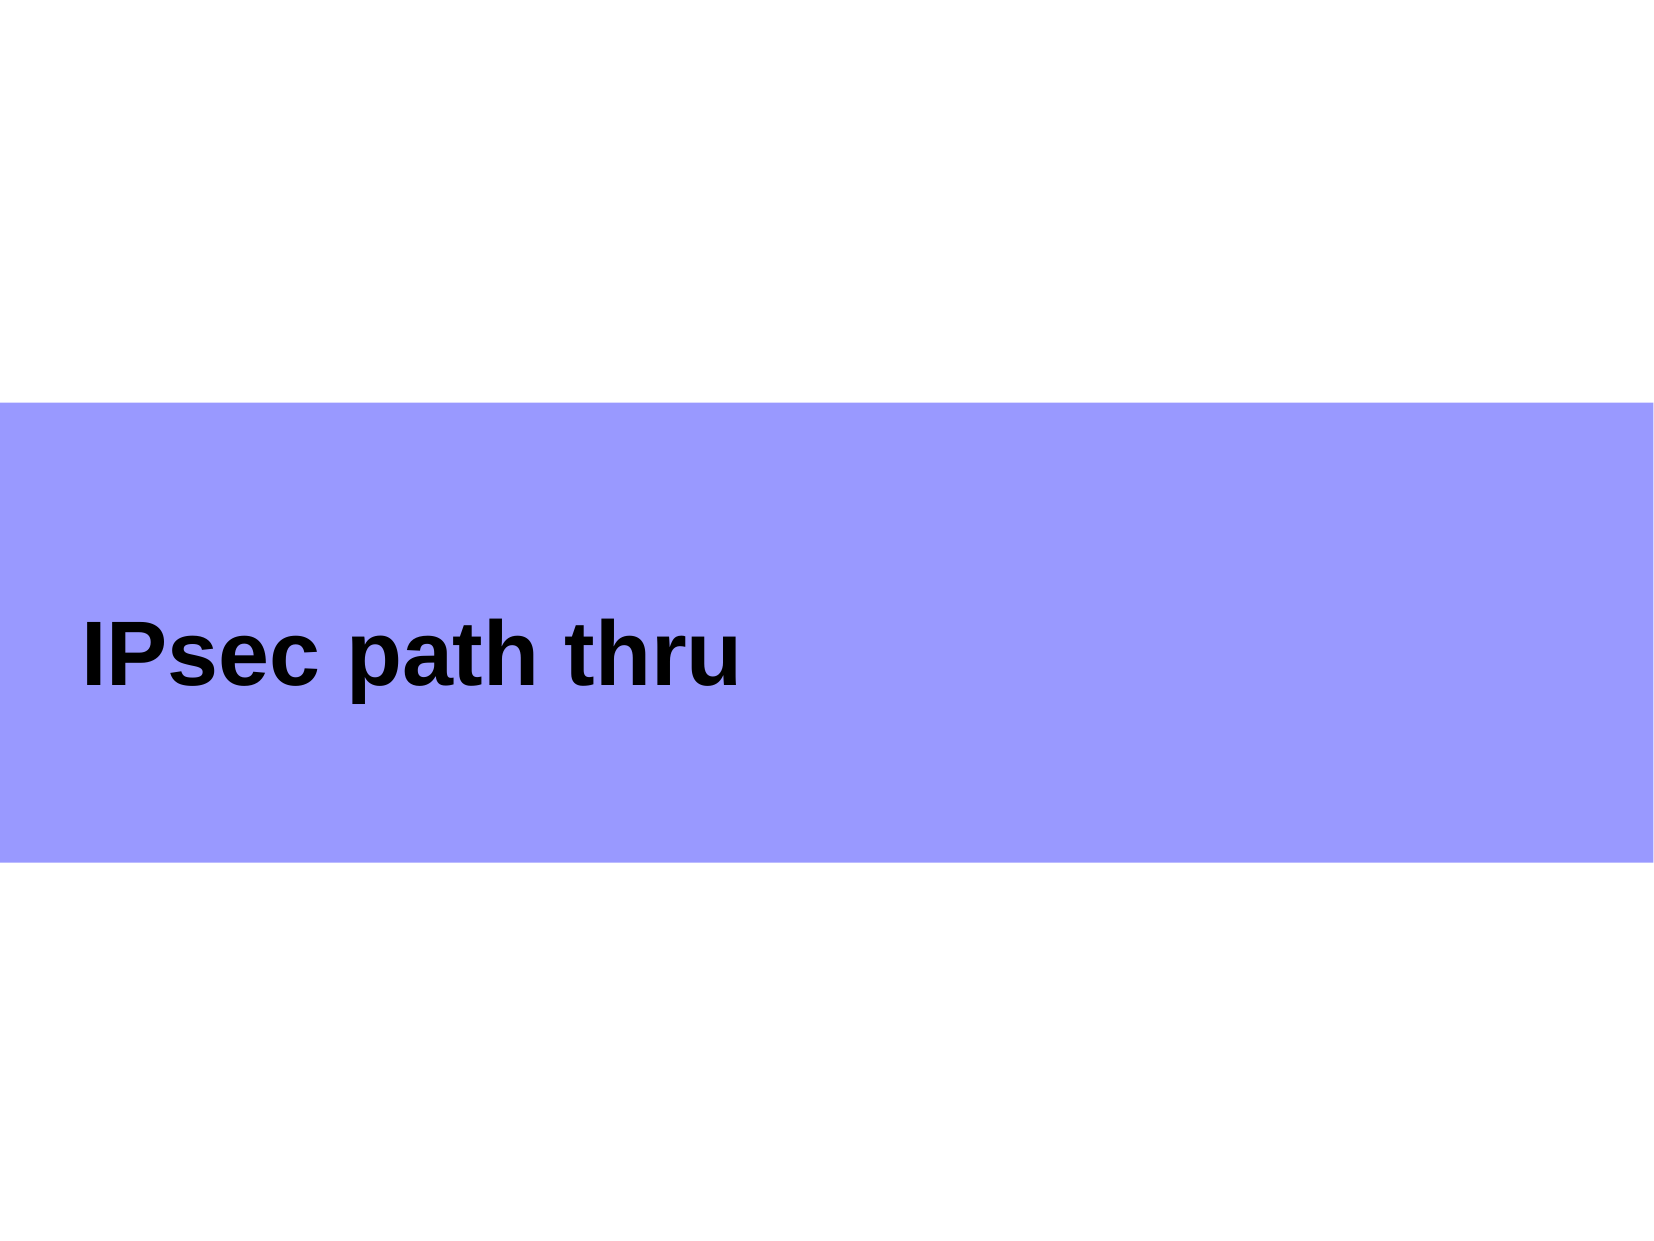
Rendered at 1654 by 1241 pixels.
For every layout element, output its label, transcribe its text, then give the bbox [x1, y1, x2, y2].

text_box IPsec path thru [67, 600, 1530, 772]
